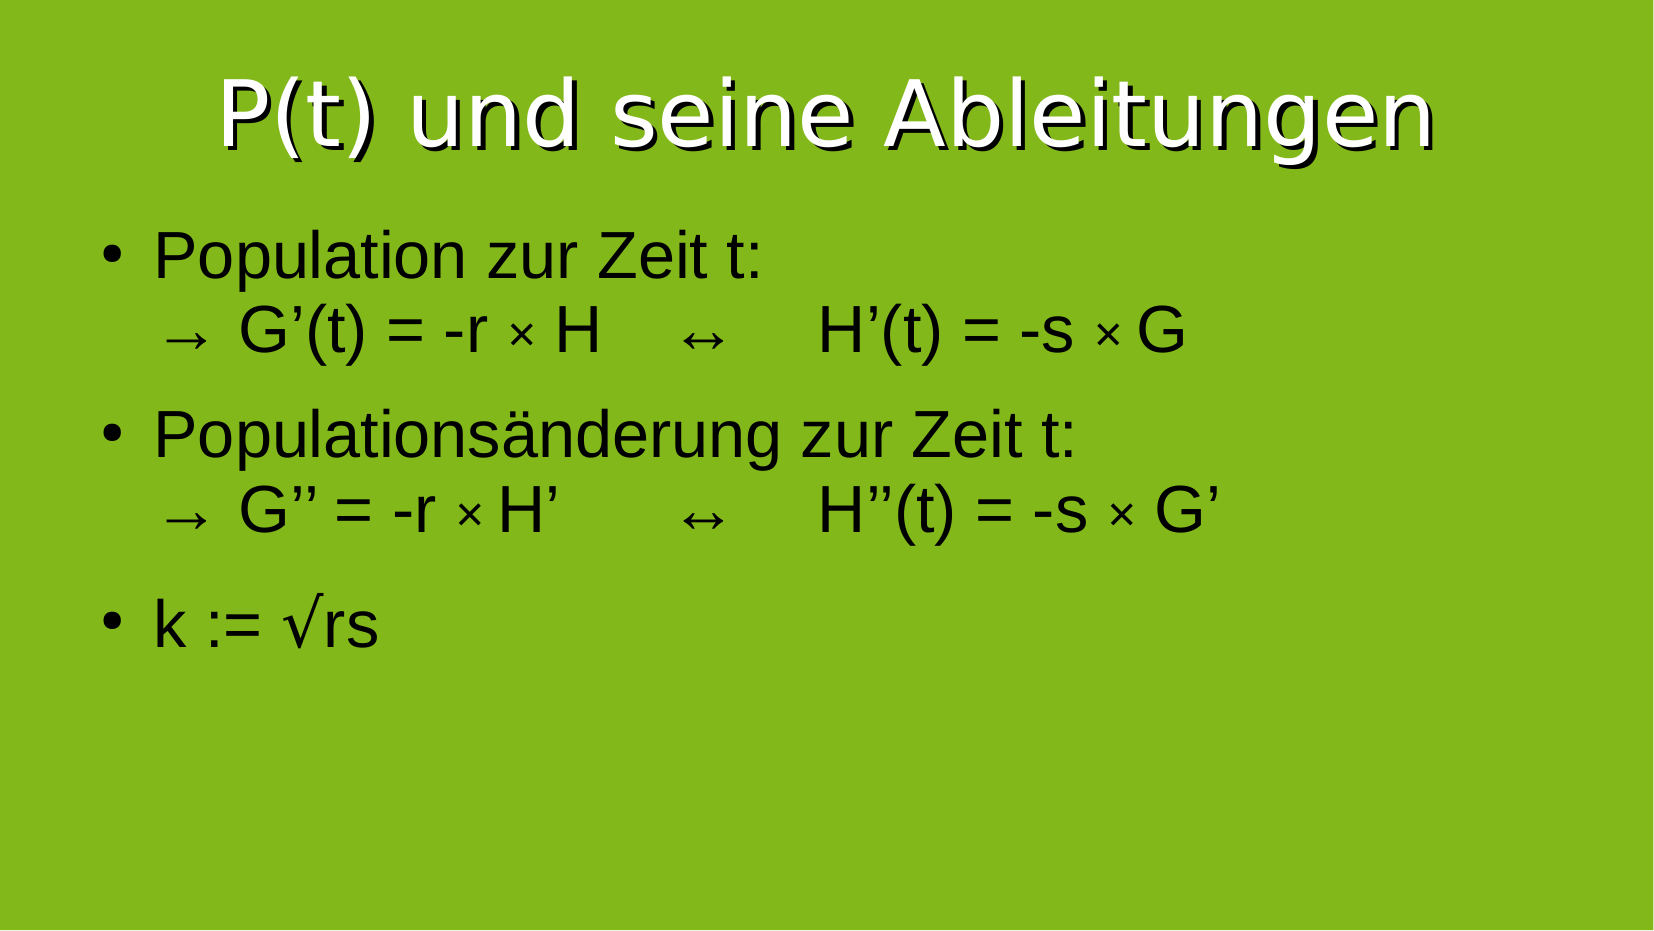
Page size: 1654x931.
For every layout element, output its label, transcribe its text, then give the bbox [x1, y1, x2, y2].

title P(t) und seine Ableitungen [82, 37, 1571, 193]
list Population zur Zeit t: → G’(t) = -r × H ↔ H’(t) = -s × G Populationsänderung zur Zeit t: → G’’ = -r × H’ ↔ H’’(t) = -s × G’ k := √rs [82, 217, 1571, 758]
